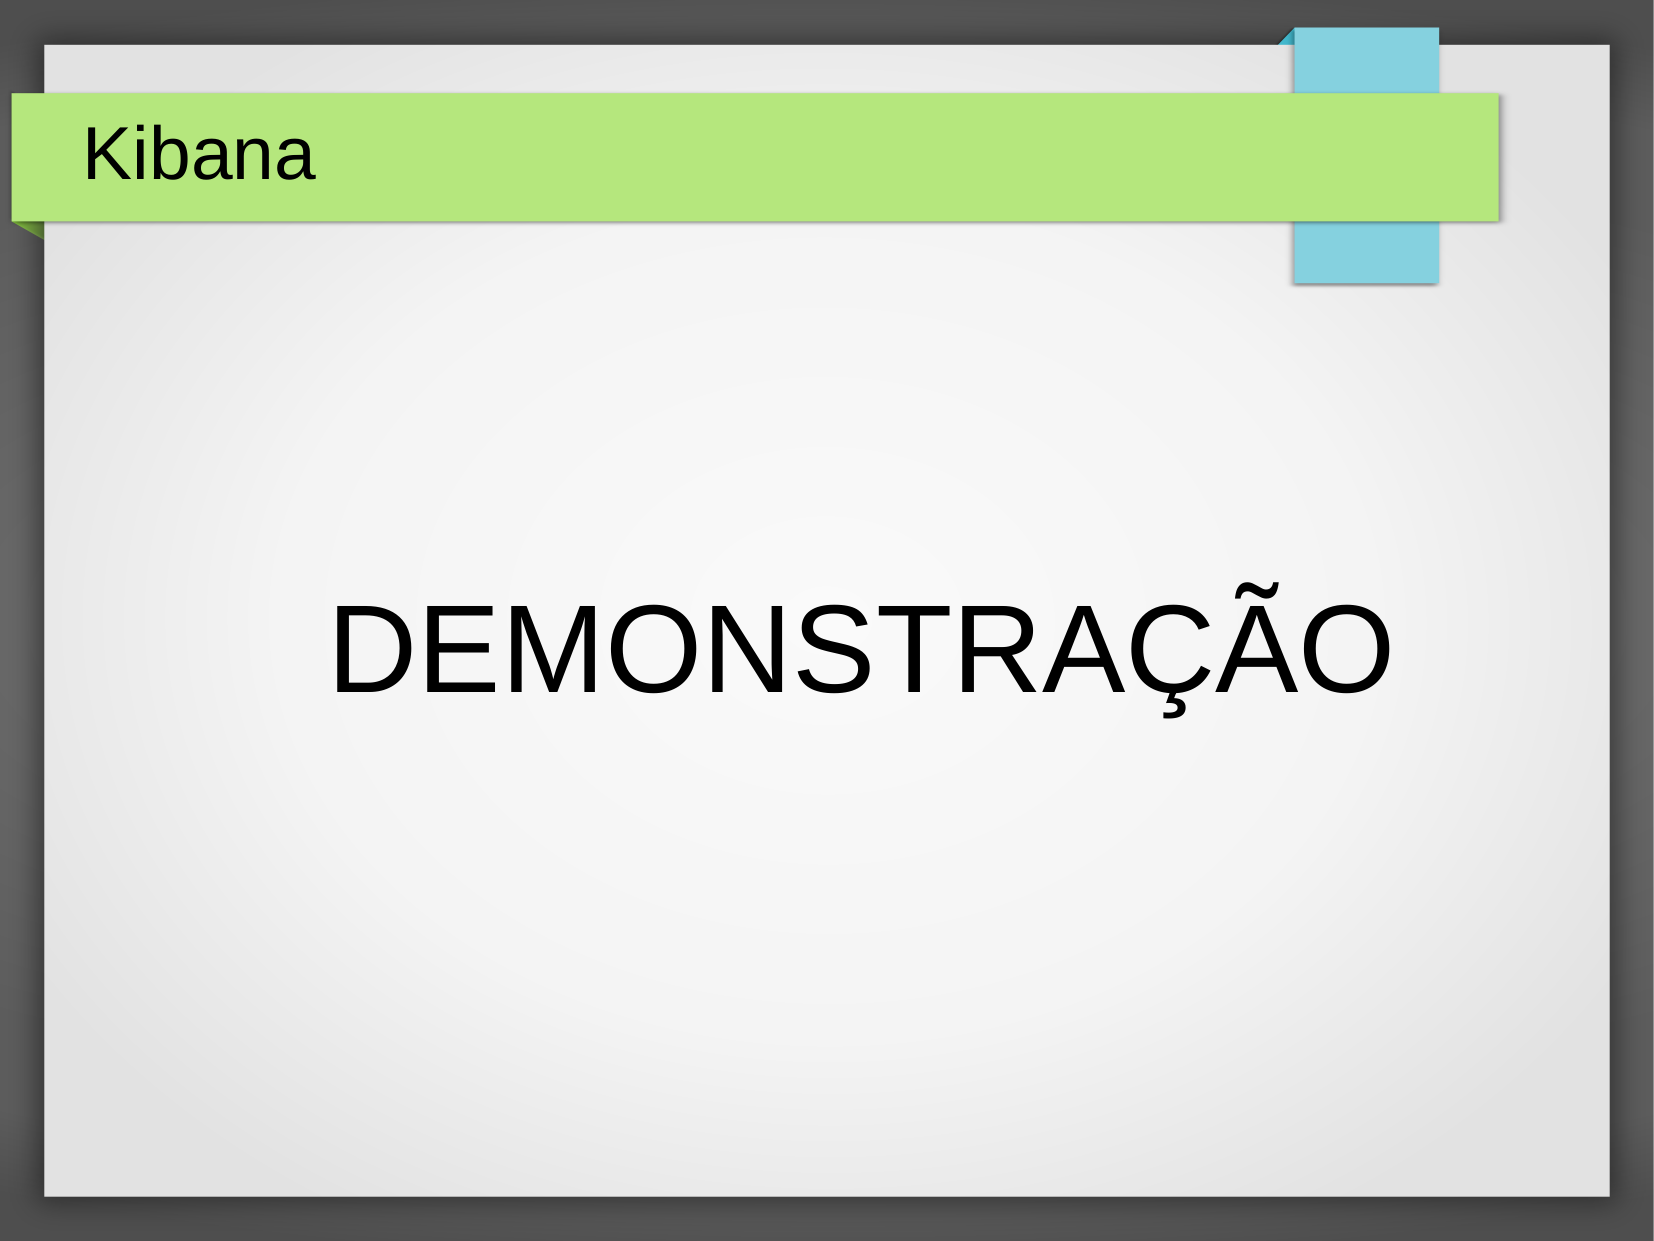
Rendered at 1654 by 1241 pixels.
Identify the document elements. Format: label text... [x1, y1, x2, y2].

picture [0, 0, 1654, 1241]
list DEMONSTRAÇÃO [82, 578, 1571, 1015]
title Kibana [82, 94, 1264, 213]
